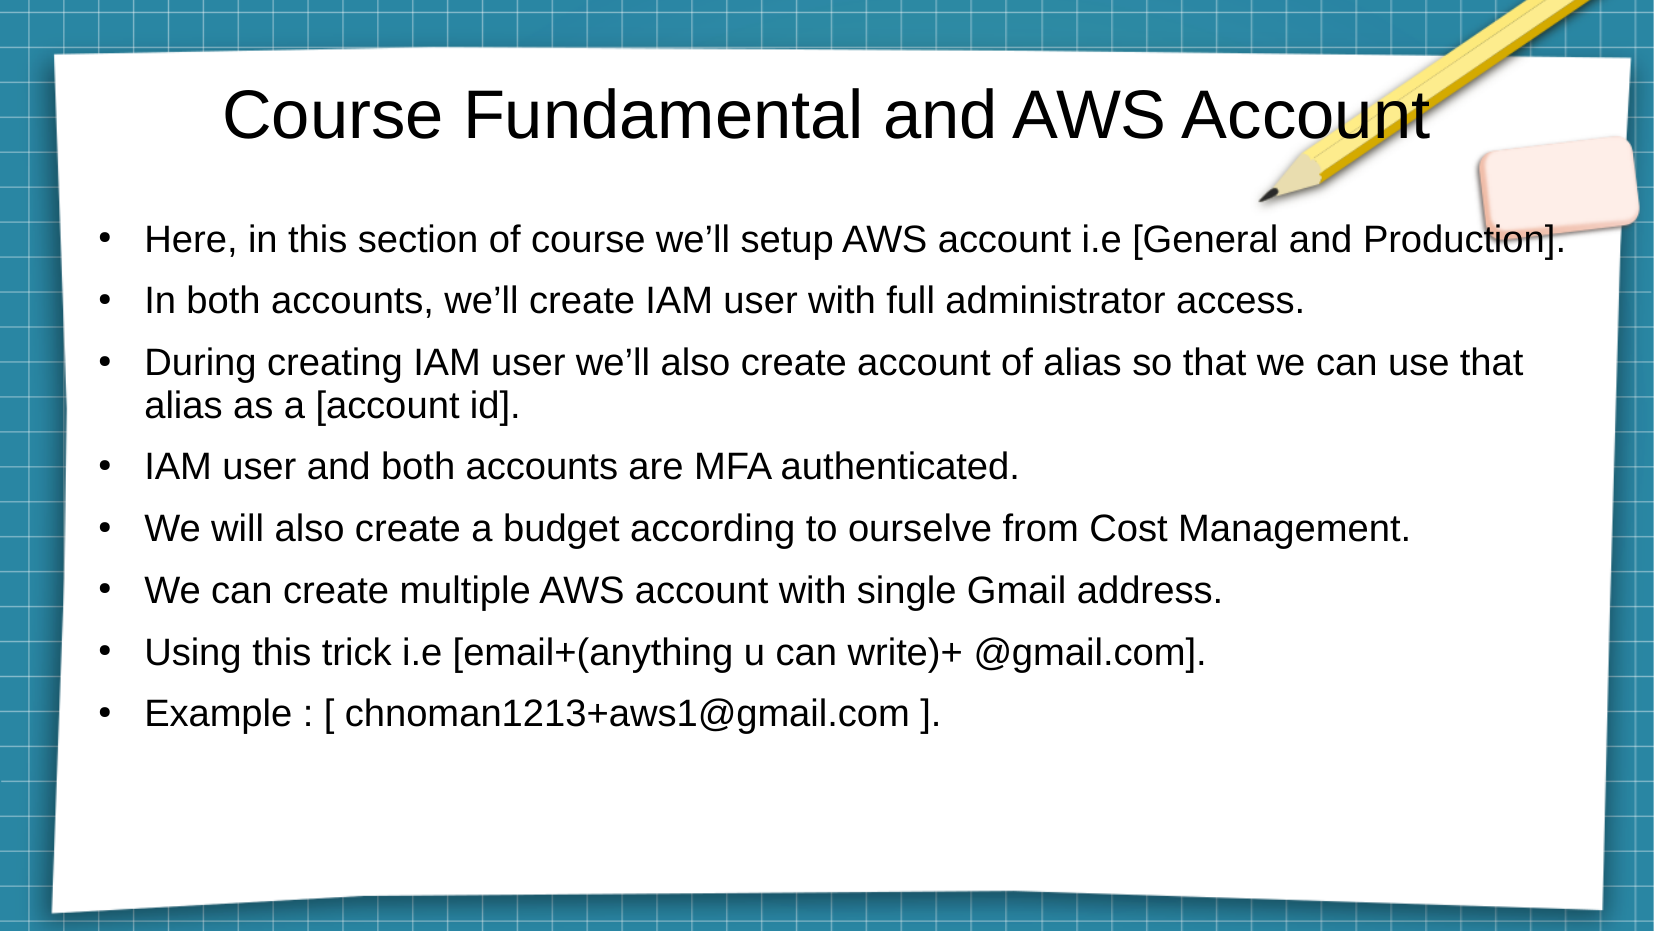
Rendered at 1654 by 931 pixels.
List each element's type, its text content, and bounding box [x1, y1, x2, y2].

list Here, in this section of course we’ll setup AWS account i.e [General and Production]. In both accounts, we’ll create IAM user with full administrator access. During creating IAM user we’ll also create account of alias so that we can use that alias as a [account id]. IAM user and both accounts are MFA authenticated. We will also create a budget according to ourselve from Cost Management. We can create multiple AWS account with single Gmail address. Using this trick i.e [email+(anything u can write)+ @gmail.com]. Example : [ chnoman1213+aws1@gmail.com ]. [82, 217, 1571, 758]
title Course Fundamental and AWS Account [82, 37, 1571, 193]
picture [0, 0, 1654, 931]
